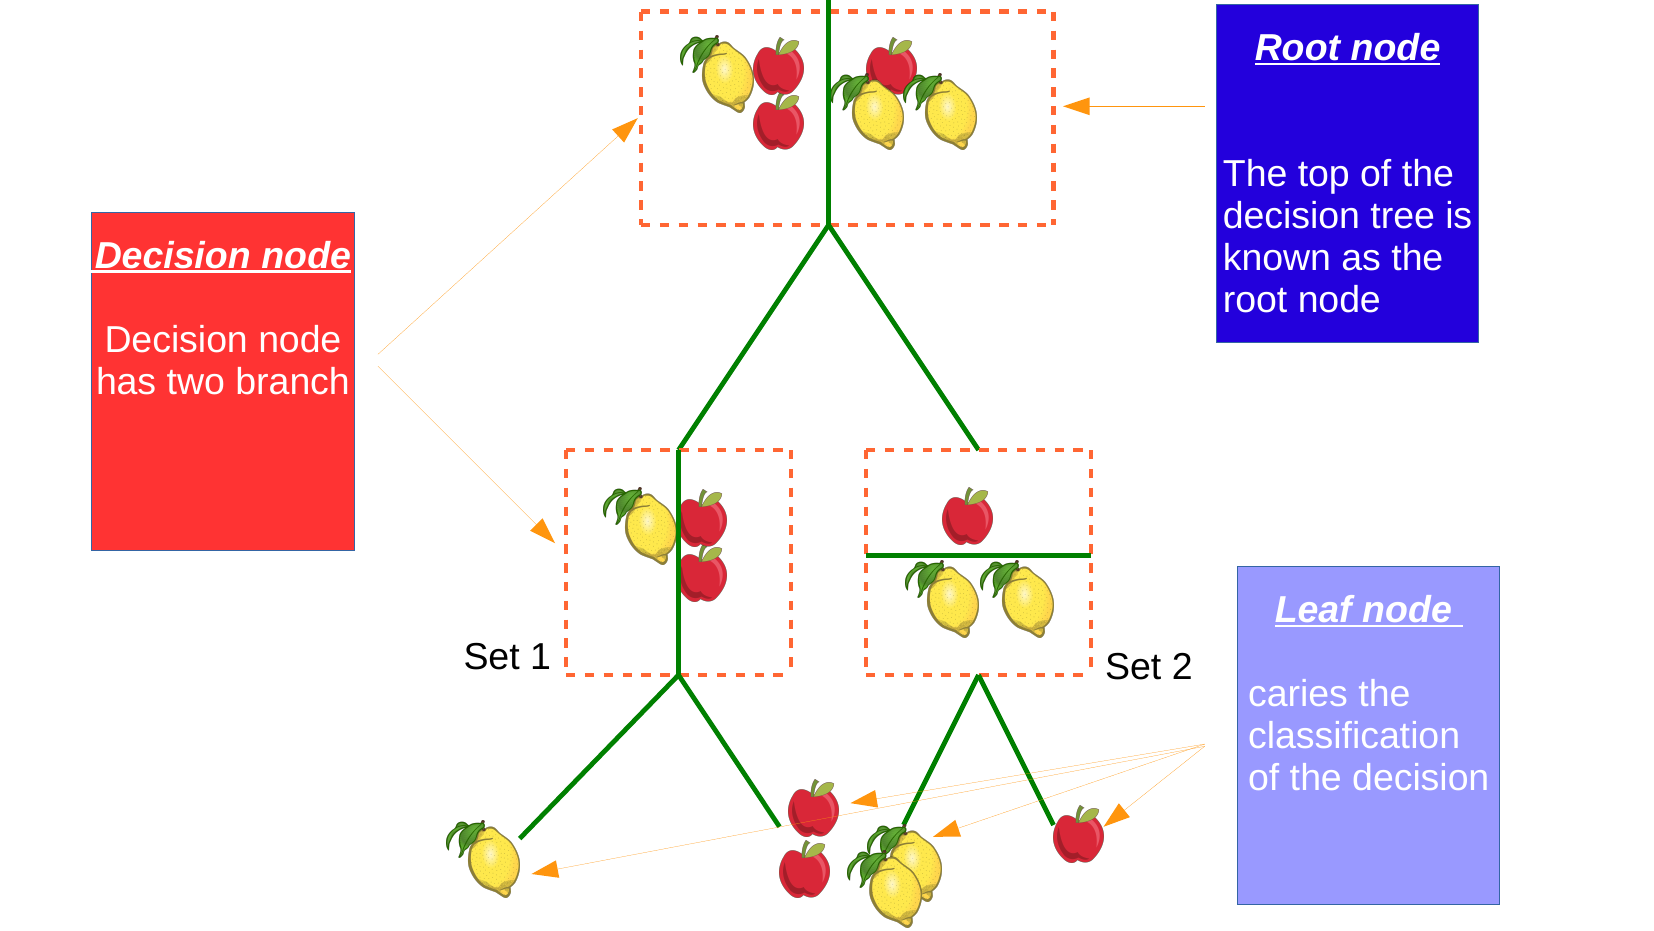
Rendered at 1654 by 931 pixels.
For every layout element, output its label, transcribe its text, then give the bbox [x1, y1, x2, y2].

text_box Set 1 [448, 628, 566, 686]
text_box Set 2 [1090, 637, 1217, 697]
picture [681, 489, 727, 602]
picture [905, 560, 979, 638]
picture [942, 487, 993, 545]
picture [446, 820, 520, 898]
picture [680, 35, 804, 151]
picture [779, 840, 830, 898]
text_box Leaf node caries the classification of the decision [1237, 566, 1500, 905]
picture [847, 824, 942, 928]
picture [788, 779, 839, 825]
picture [831, 37, 977, 151]
picture [603, 487, 676, 565]
picture [980, 560, 1054, 638]
picture [1053, 805, 1104, 863]
text_box Root node The top of the decision tree is known as the root node [1216, 4, 1479, 343]
text_box Decision node Decision node has two branch [91, 212, 355, 551]
picture [788, 816, 839, 837]
